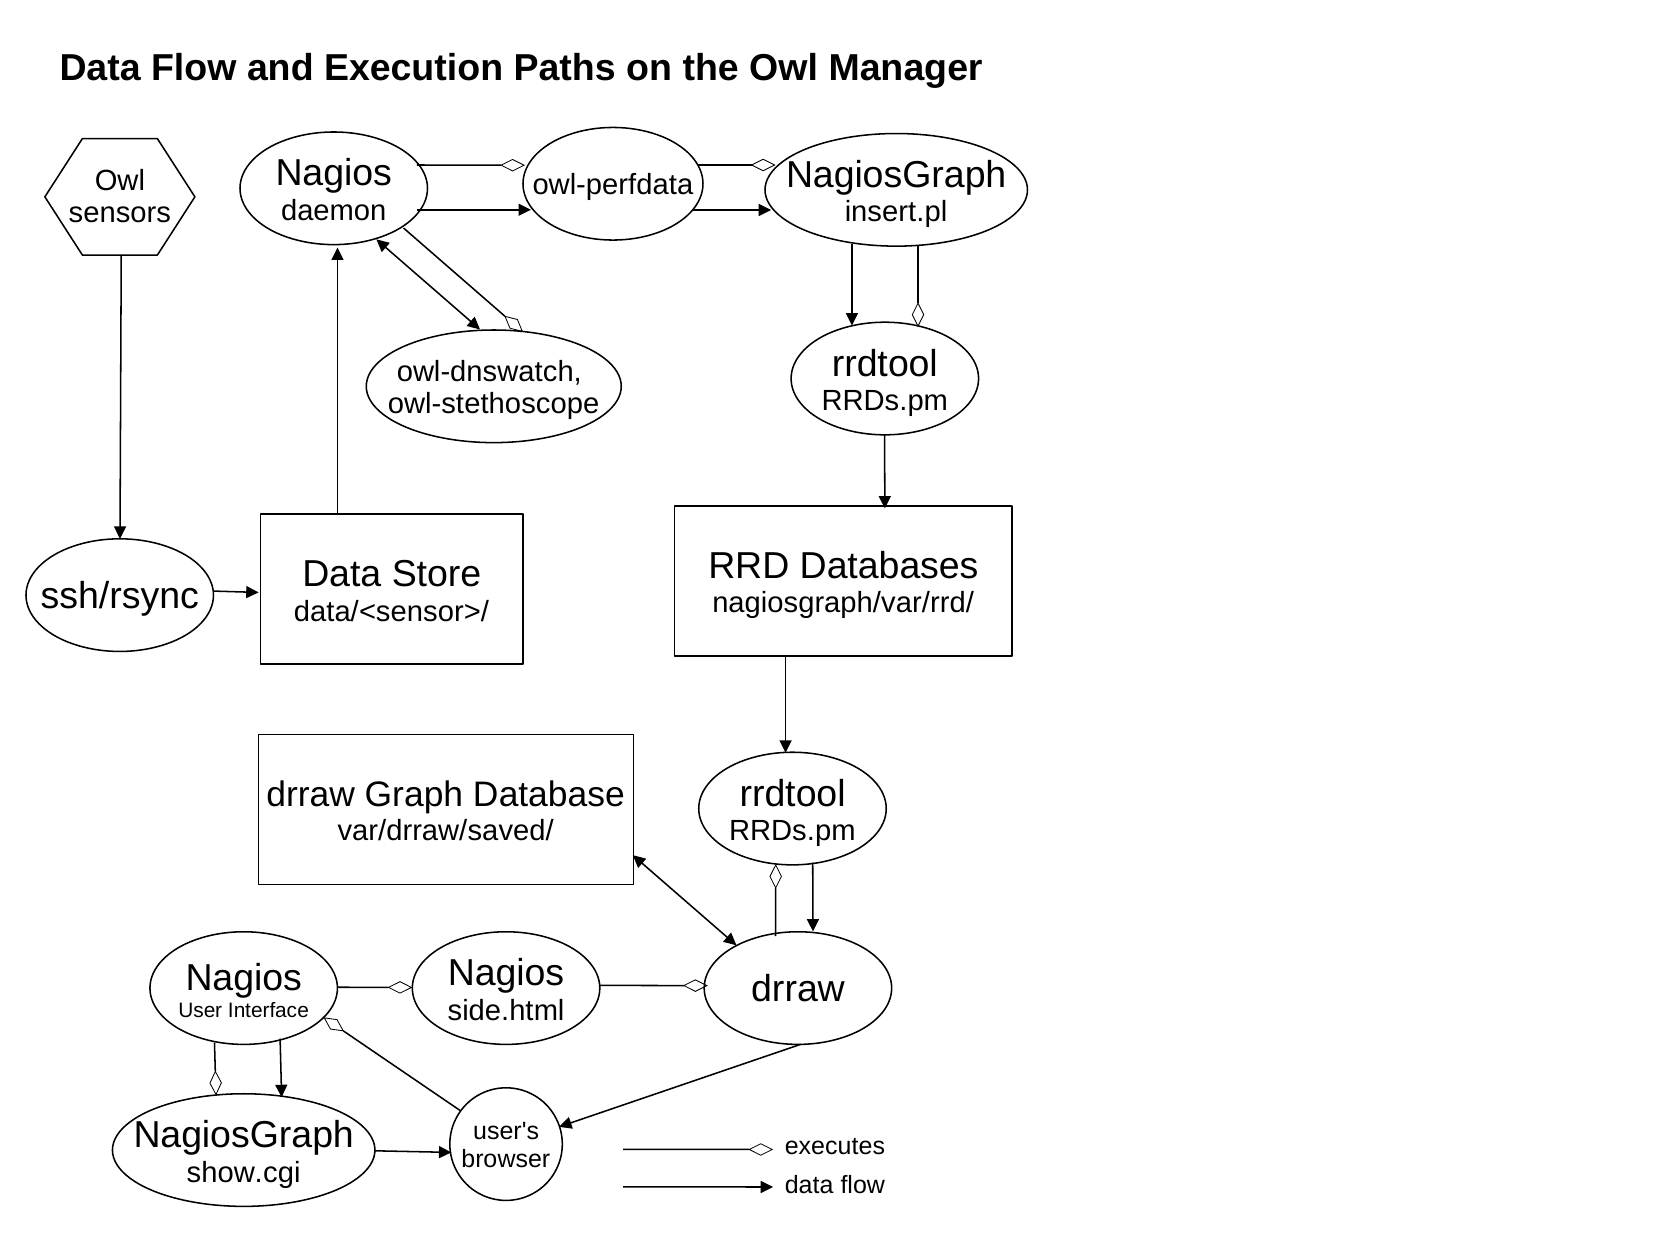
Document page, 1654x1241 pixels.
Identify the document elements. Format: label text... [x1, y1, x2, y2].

text_box rrdtool RRDs.pm [791, 322, 979, 435]
text_box owl-perfdata [522, 127, 703, 241]
text_box Nagios side.html [412, 931, 600, 1045]
text_box rrdtool RRDs.pm [698, 752, 887, 865]
text_box owl-dnswatch, owl-stethoscope [366, 330, 622, 443]
text_box ssh/rsync [25, 538, 214, 652]
text_box Data Flow and Execution Paths on the Owl Manager [44, 39, 1040, 97]
text_box RRD Databases nagiosgraph/var/rrd/ [674, 505, 1013, 656]
text_box Data Store data/<sensor>/ [260, 514, 523, 665]
text_box NagiosGraph show.cgi [112, 1093, 375, 1207]
text_box Nagios daemon [240, 131, 428, 245]
text_box data flow [769, 1164, 900, 1208]
text_box user's browser [449, 1087, 563, 1201]
text_box drraw [704, 931, 892, 1045]
text_box drraw Graph Database var/drraw/saved/ [258, 734, 634, 885]
text_box executes [769, 1125, 900, 1164]
text_box NagiosGraph insert.pl [765, 133, 1028, 247]
text_box Owl sensors [44, 138, 195, 256]
text_box Nagios User Interface [149, 931, 338, 1045]
